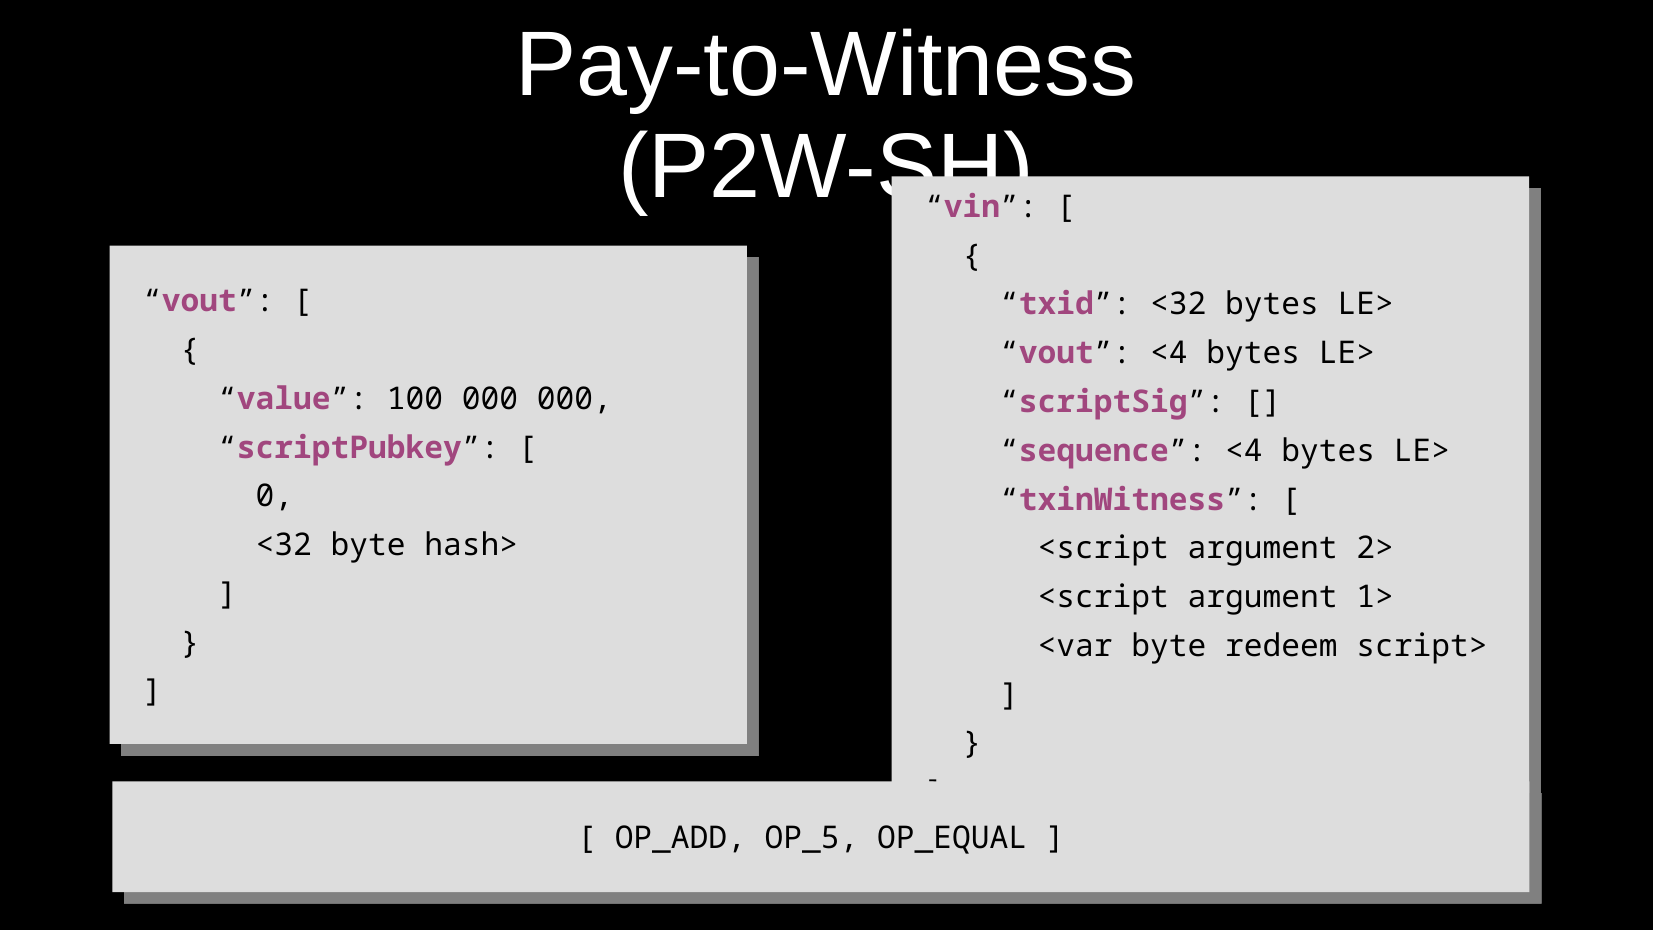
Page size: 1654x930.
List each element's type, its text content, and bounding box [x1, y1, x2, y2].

title Pay-to-Witness (P2W-SH) [82, 12, 1571, 218]
text_box [ OP_ADD, OP_5, OP_EQUAL ] [112, 781, 1530, 893]
text_box “vin”: [ { “txid”: <32 bytes LE> “vout”: <4 bytes LE> “scriptSig”: [] “sequence”: <4 bytes LE> “txinWitness”: [ <script argument 2> <script argument 1> <var byte redeem script> ] } ] [891, 245, 1530, 750]
text_box “vout”: [ { “value”: 100 000 000, “scriptPubkey”: [ 0, <32 byte hash> ] } ] [109, 245, 747, 744]
